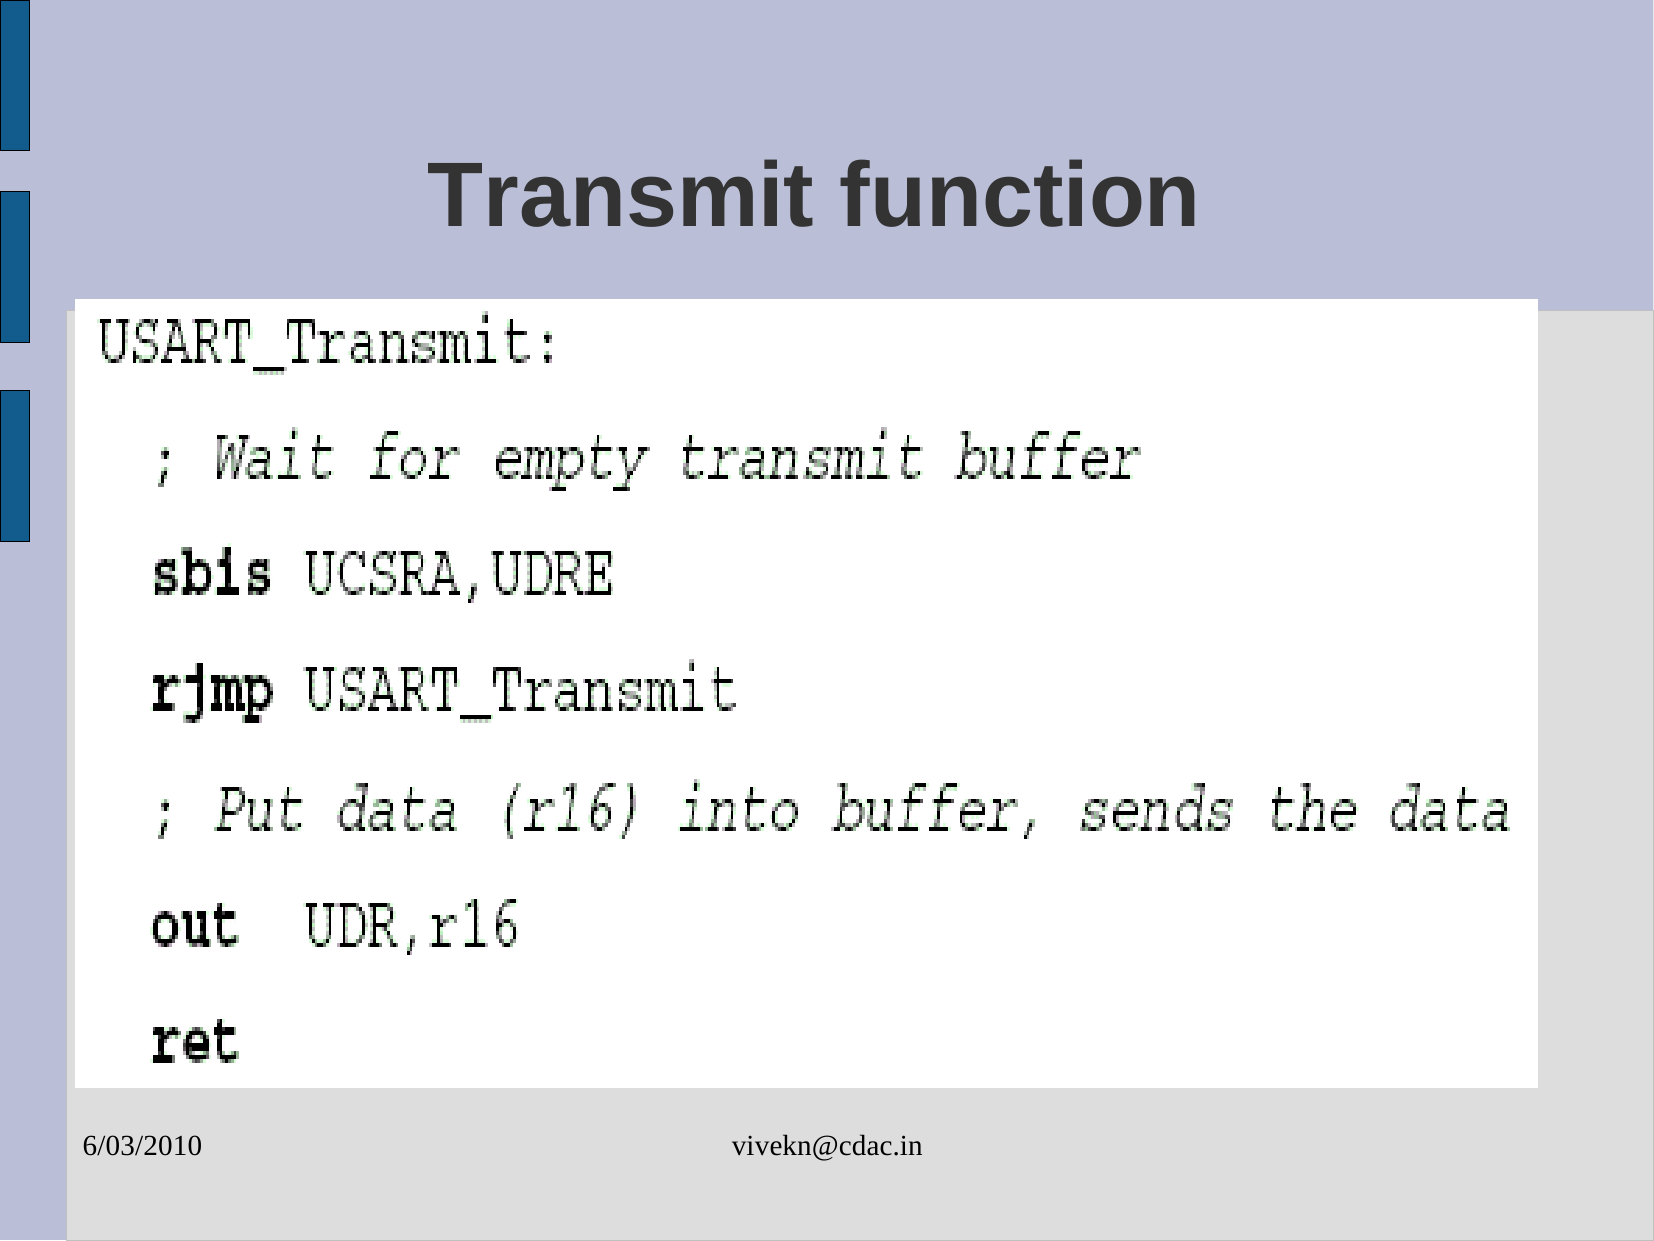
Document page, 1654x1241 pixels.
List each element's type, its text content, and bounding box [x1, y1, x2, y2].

title Transmit function [121, 98, 1534, 291]
picture [75, 299, 1538, 1088]
